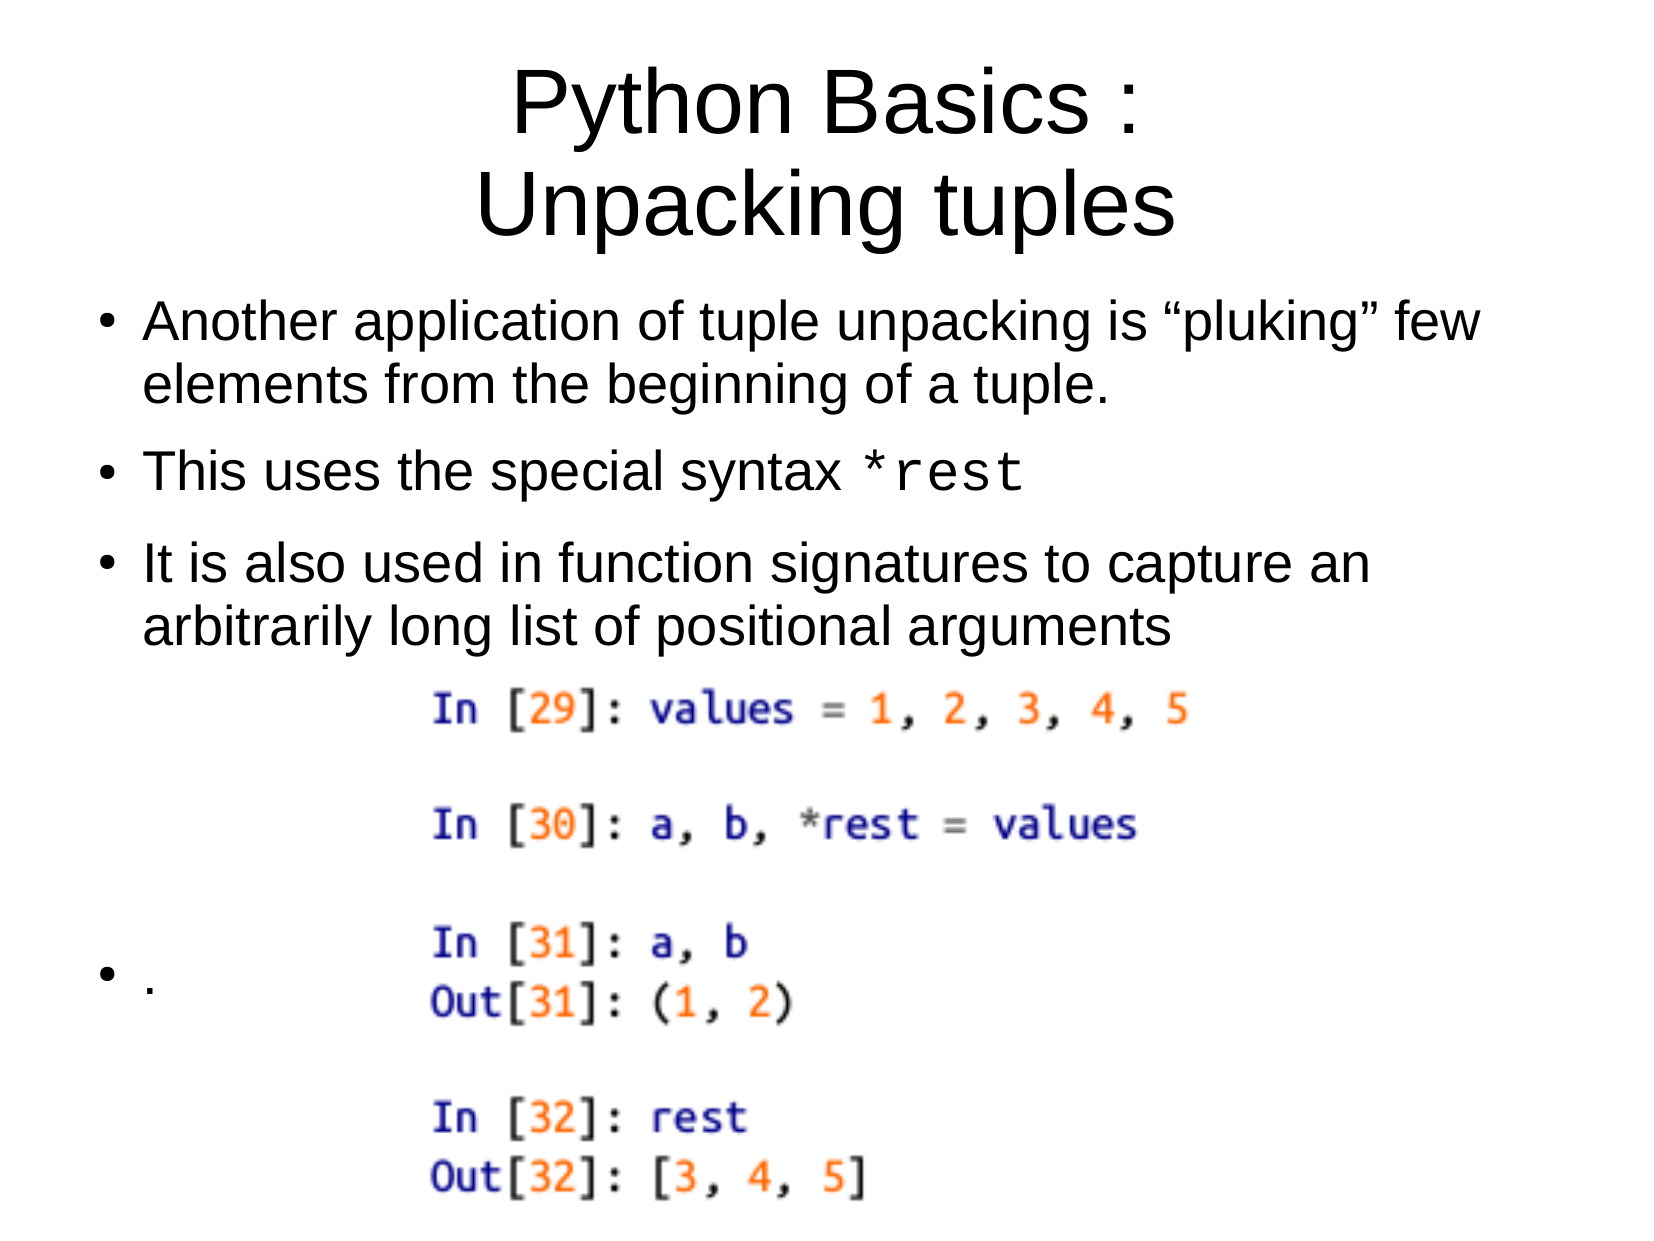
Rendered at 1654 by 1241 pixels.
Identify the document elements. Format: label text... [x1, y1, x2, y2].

picture [405, 674, 1216, 1216]
list Another application of tuple unpacking is “pluking” few elements from the beginning of a tuple. This uses the special syntax *rest It is also used in function signatures to capture an arbitrarily long list of positional arguments . [82, 290, 1571, 1010]
title Python Basics : Unpacking tuples [82, 49, 1571, 257]
